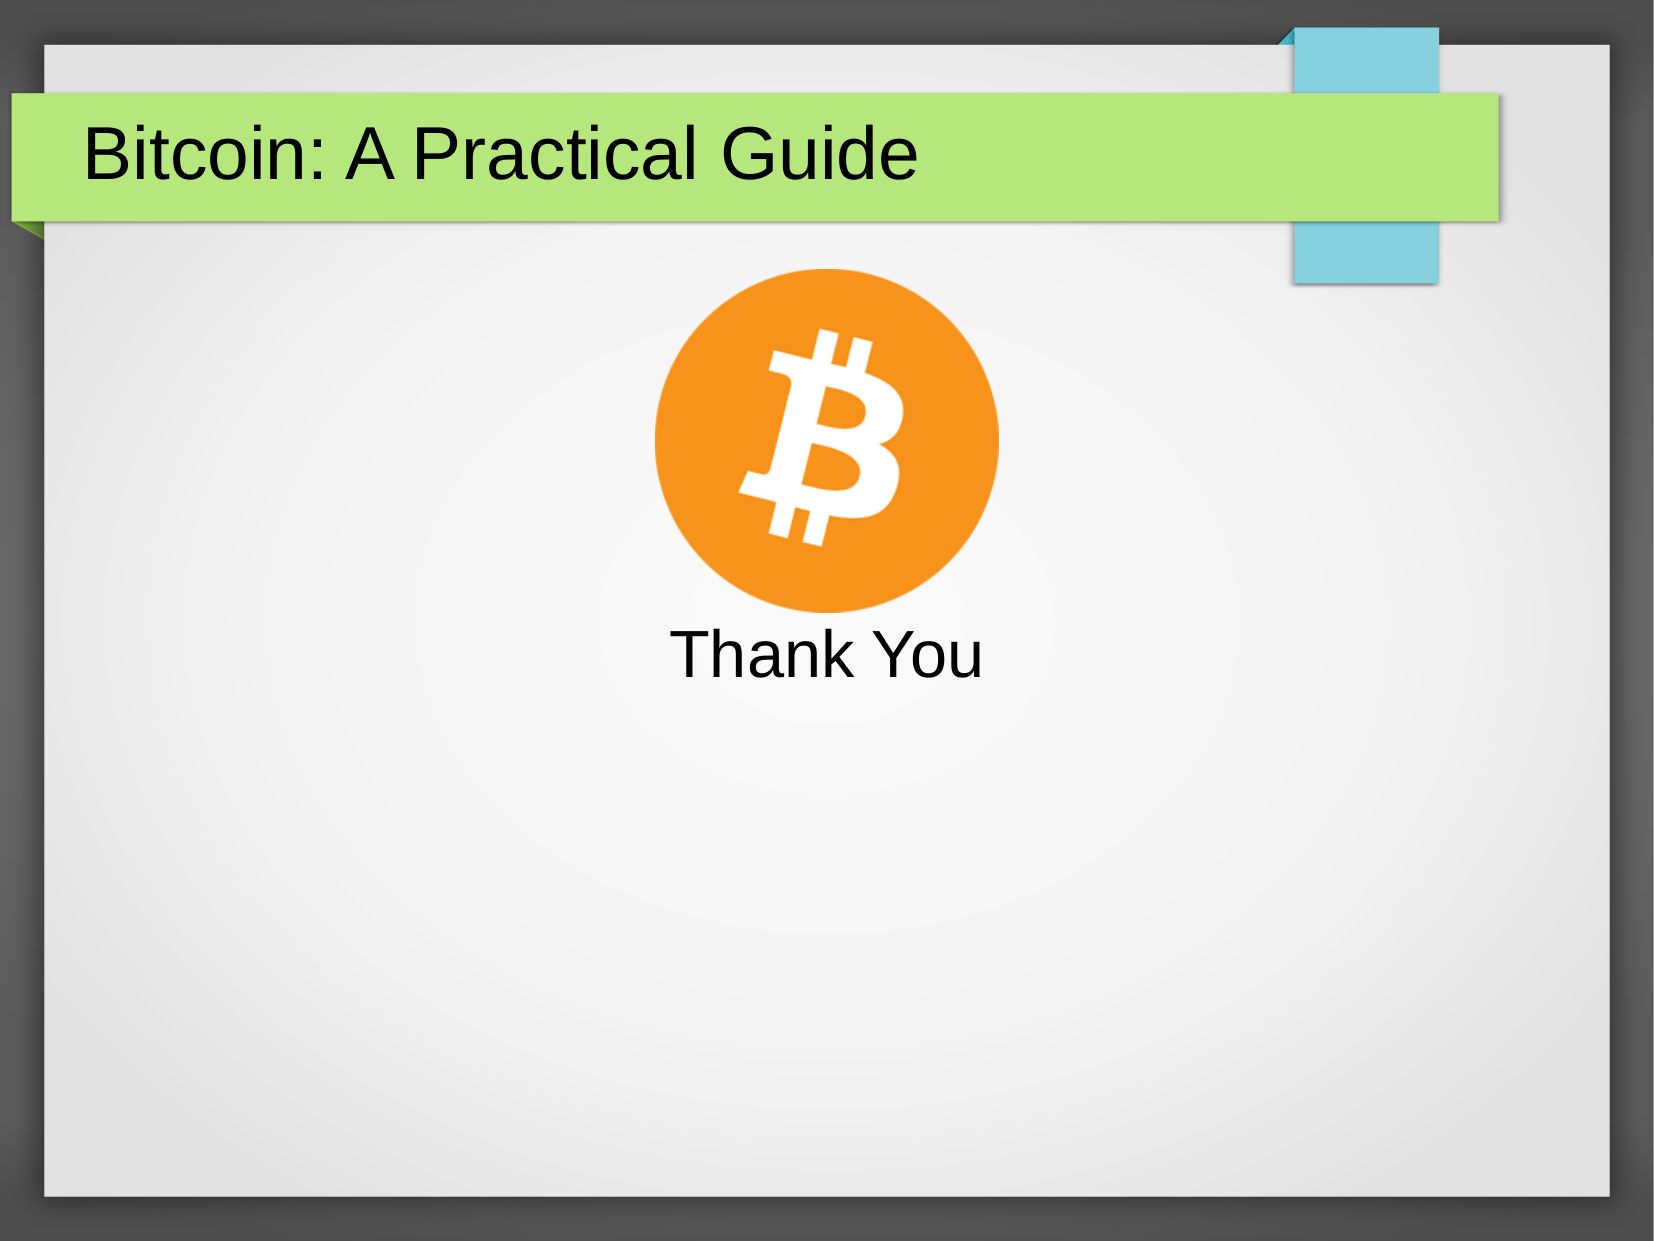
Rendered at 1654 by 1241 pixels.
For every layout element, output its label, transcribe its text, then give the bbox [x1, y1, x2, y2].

title Bitcoin: A Practical Guide [82, 94, 1264, 213]
subtitle Thank You [82, 295, 1571, 1015]
picture [0, 0, 1654, 1241]
